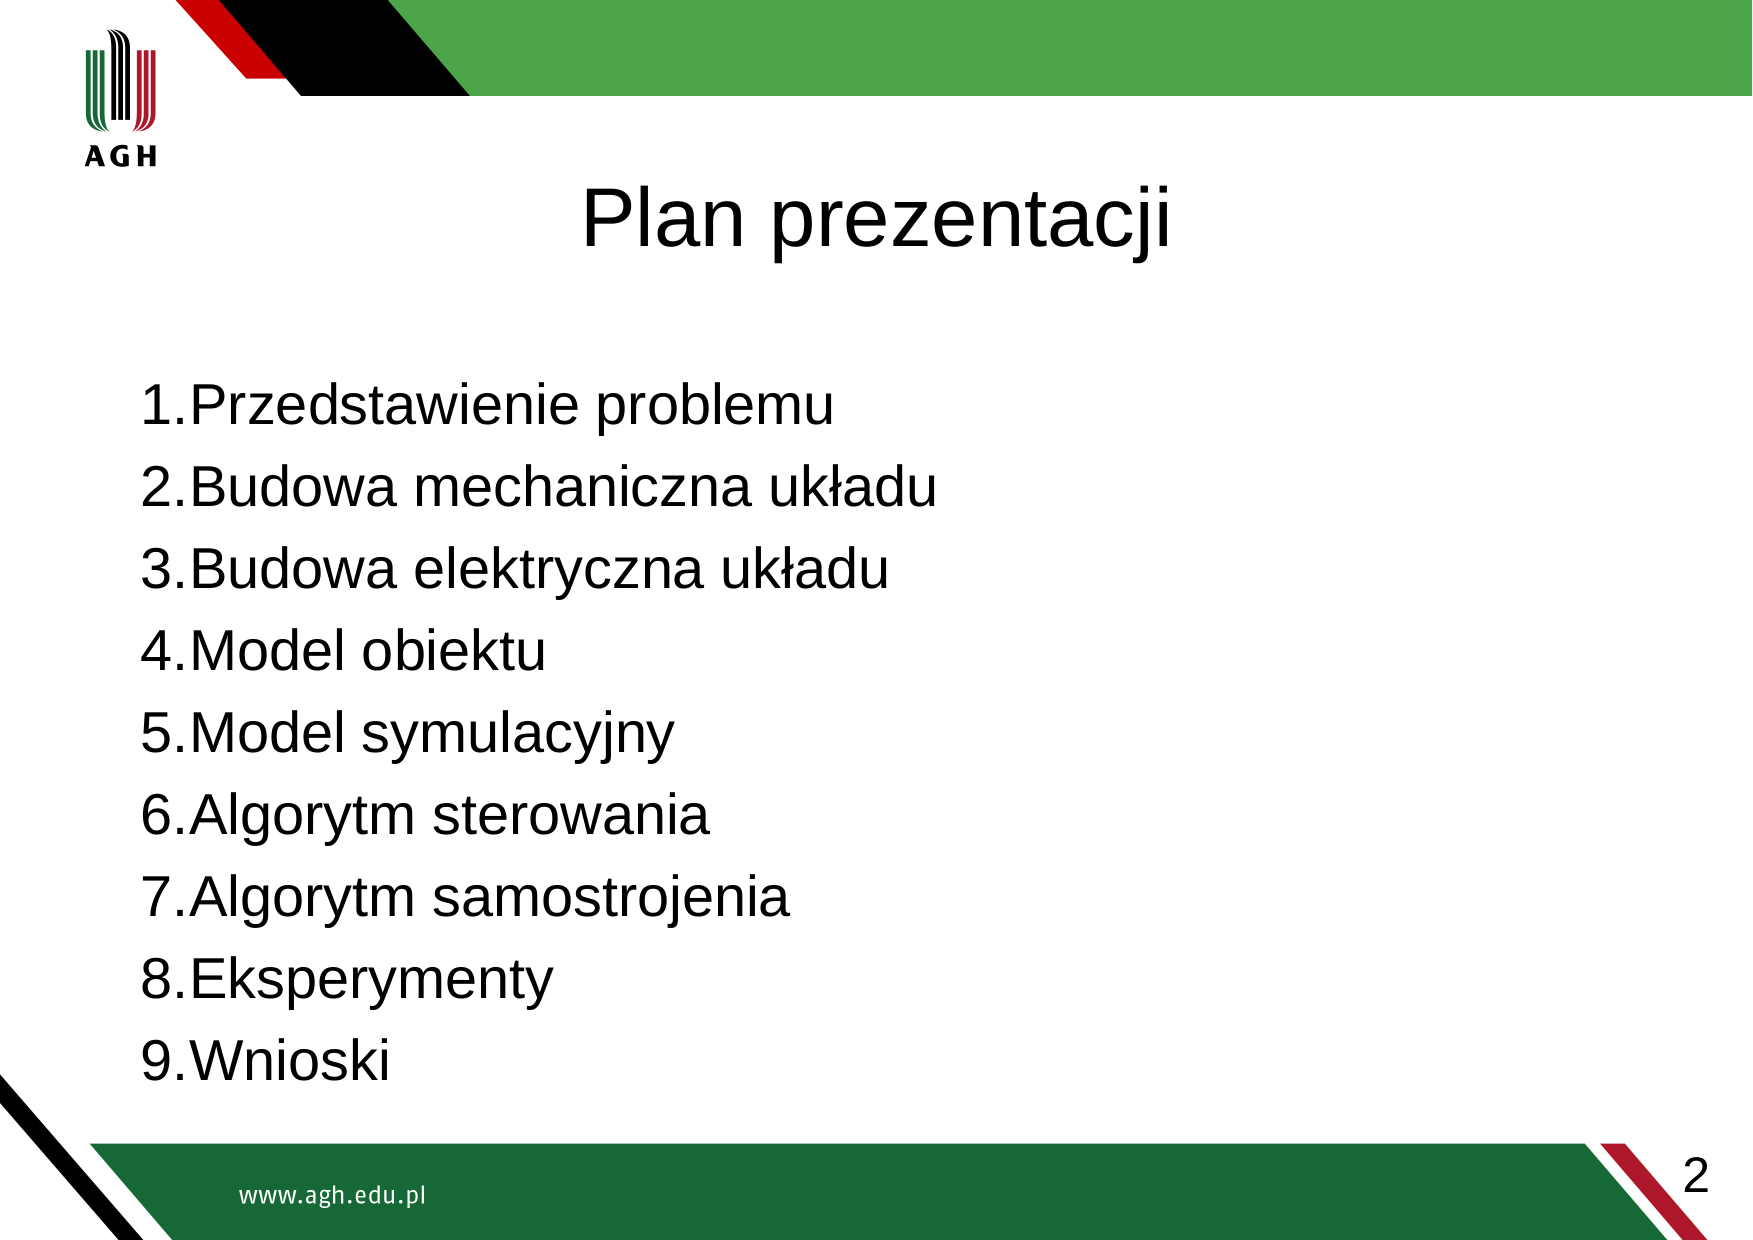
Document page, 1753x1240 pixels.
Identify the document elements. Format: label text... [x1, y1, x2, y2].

picture [0, 0, 1753, 1240]
title Plan prezentacji [131, 110, 1622, 317]
list Przedstawienie problemu Budowa mechaniczna układu Budowa elektryczna układu Model obiektu Model symulacyjny Algorytm sterowania Algorytm samostrojenia Eksperymenty Wnioski [131, 358, 1622, 1103]
